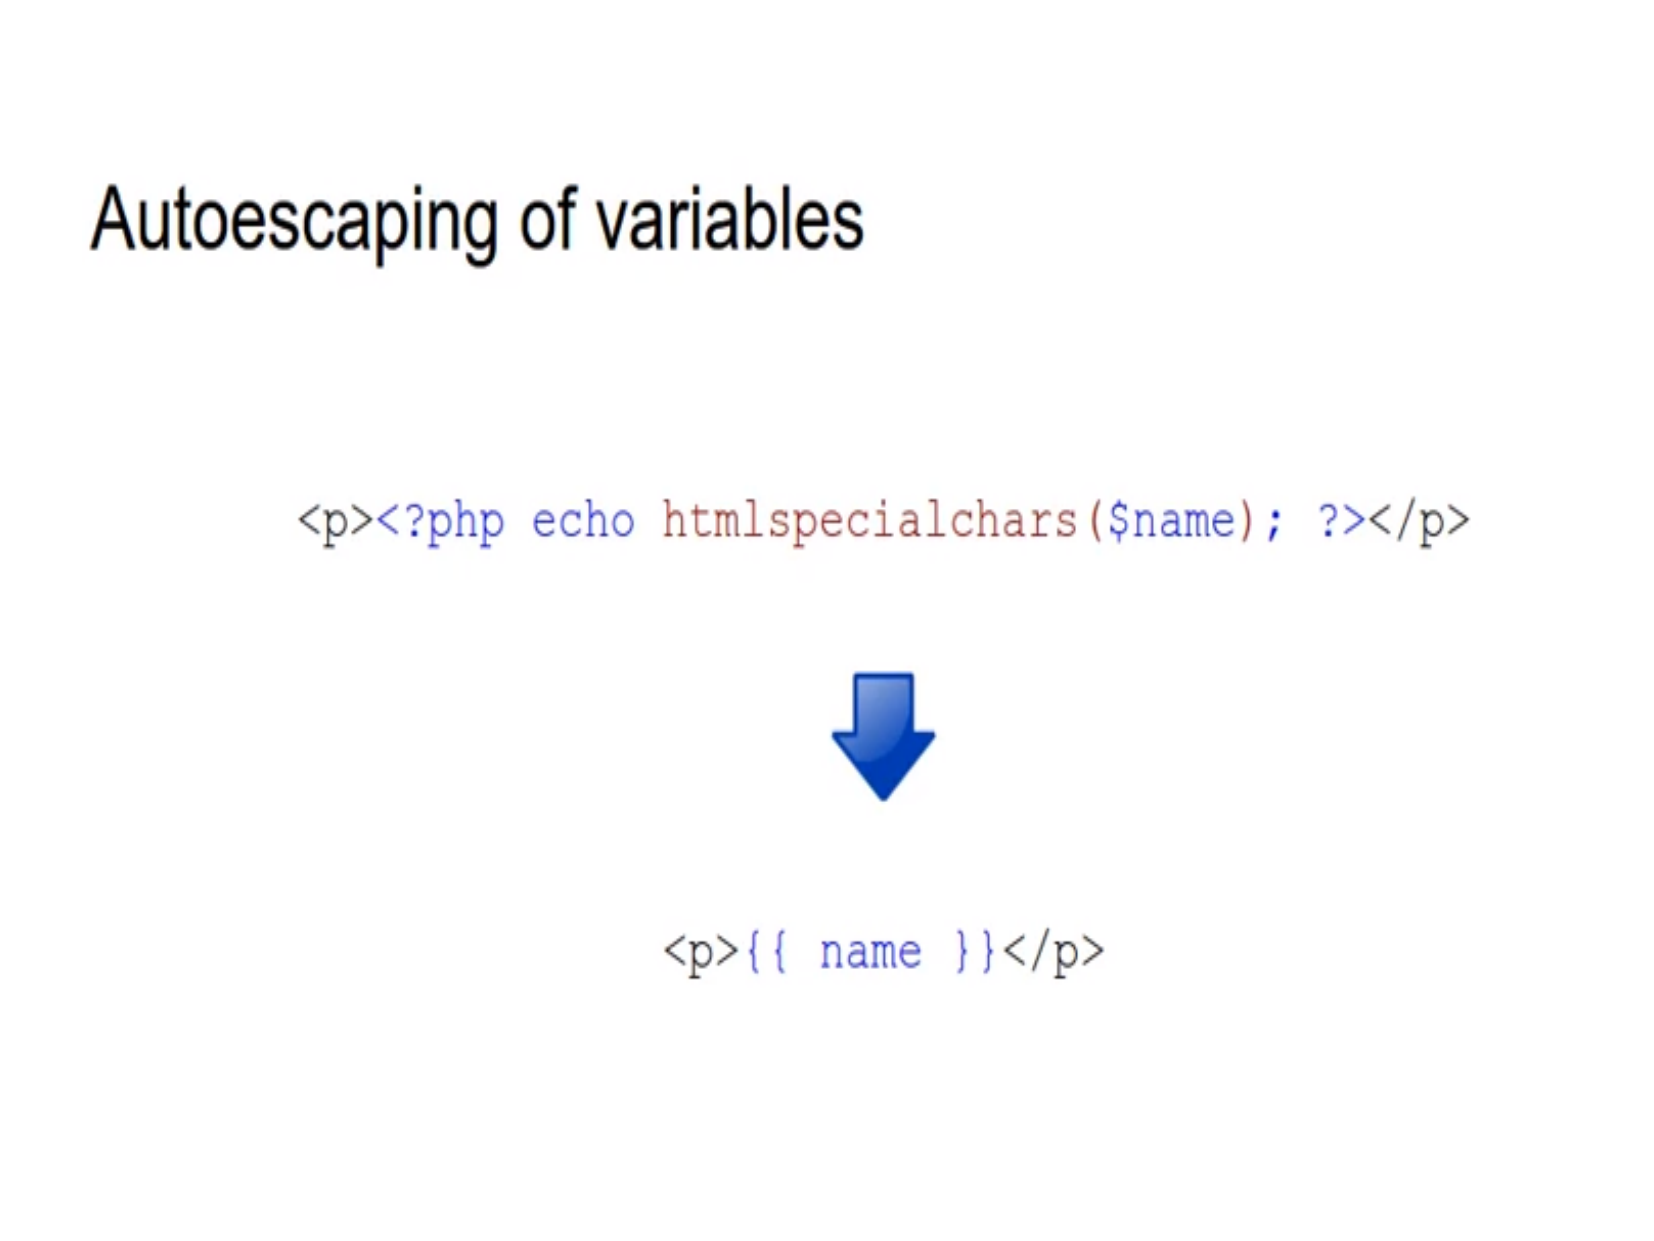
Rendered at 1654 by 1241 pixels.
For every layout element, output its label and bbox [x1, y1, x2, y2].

picture [82, 153, 1571, 1043]
